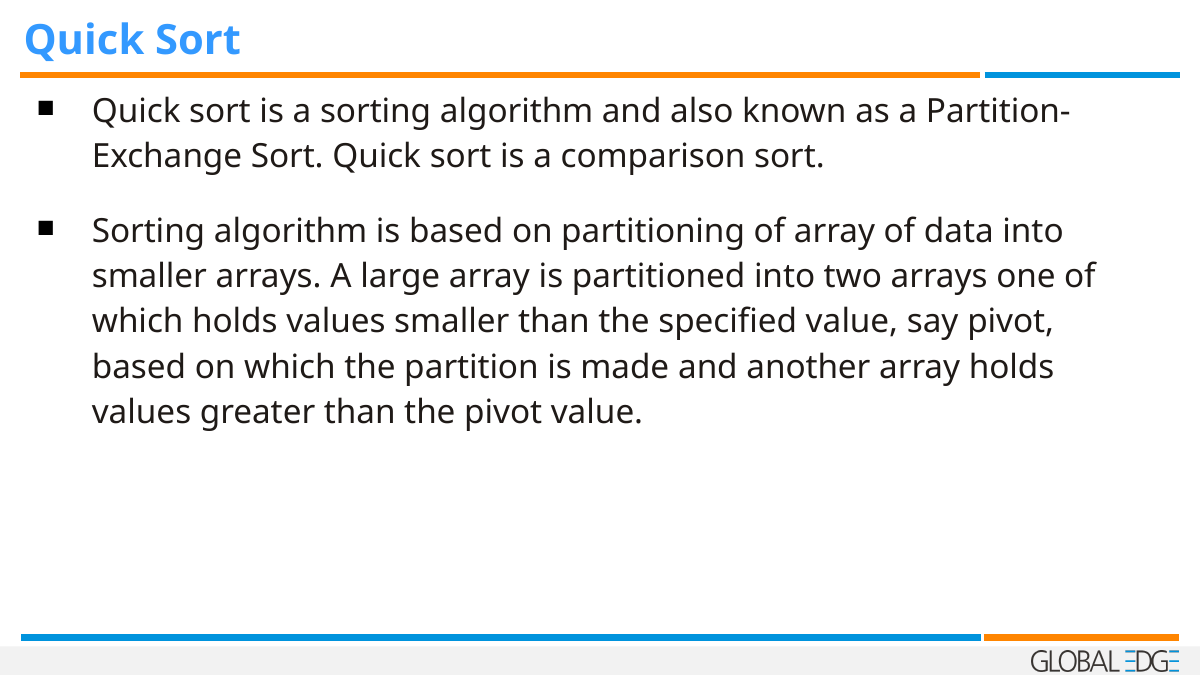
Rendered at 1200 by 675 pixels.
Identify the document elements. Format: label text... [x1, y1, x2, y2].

picture [1031, 650, 1179, 672]
title Quick Sort [23, 11, 1099, 65]
list Quick sort is a sorting algorithm and also known as a Partition-Exchange Sort. Quick sort is a comparison sort. Sorting algorithm is based on partitioning of array of data into smaller arrays. A large array is partitioned into two arrays one of which holds values smaller than the specified value, say pivot, based on which the partition is made and another array holds values greater than the pivot value. [21, 86, 1158, 627]
